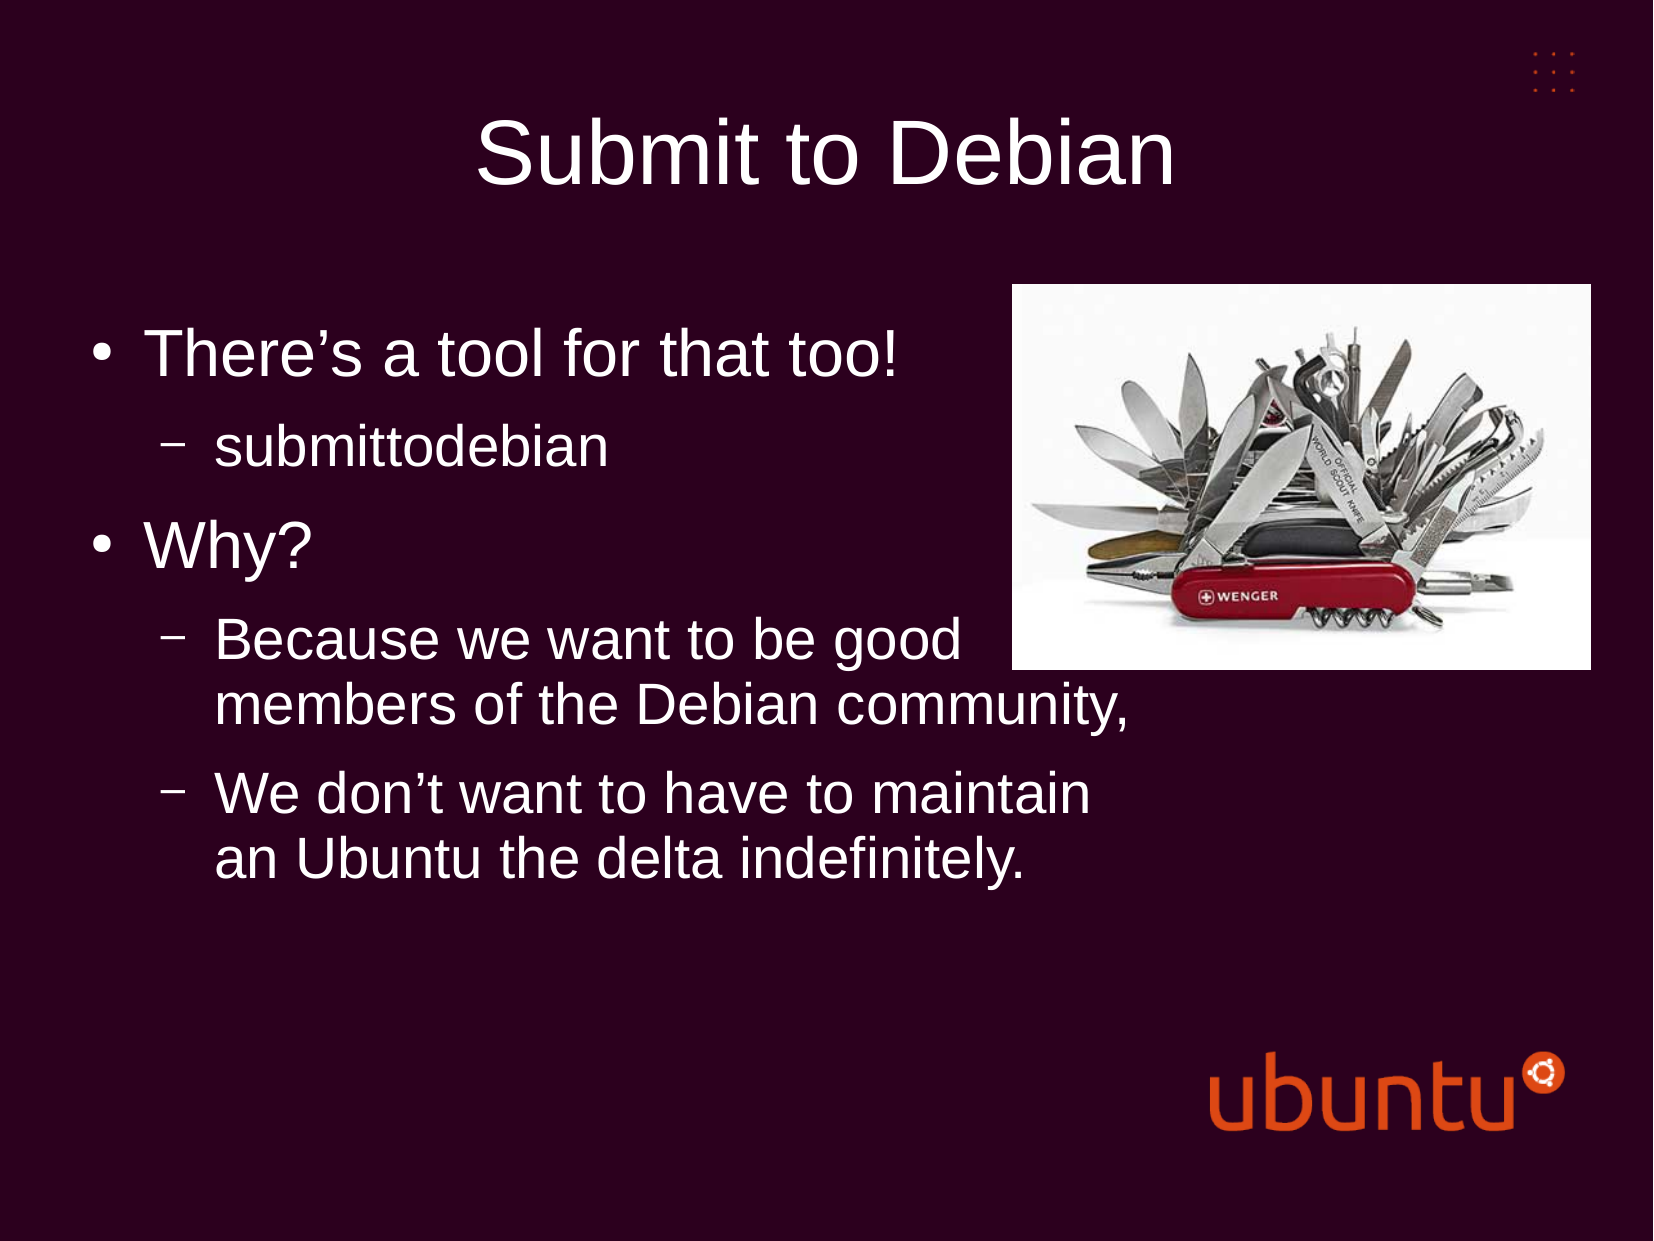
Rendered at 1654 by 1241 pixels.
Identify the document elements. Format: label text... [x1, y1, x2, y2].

title Submit to Debian [82, 49, 1571, 257]
picture [1571, 49, 1575, 94]
list There’s a tool for that too! submittodebian Why? Because we want to be good members of the Debian community, We don’t want to have to maintain an Ubuntu the delta indefinitely. [72, 315, 1156, 1036]
picture [1012, 284, 1591, 670]
picture [1121, 960, 1653, 1223]
